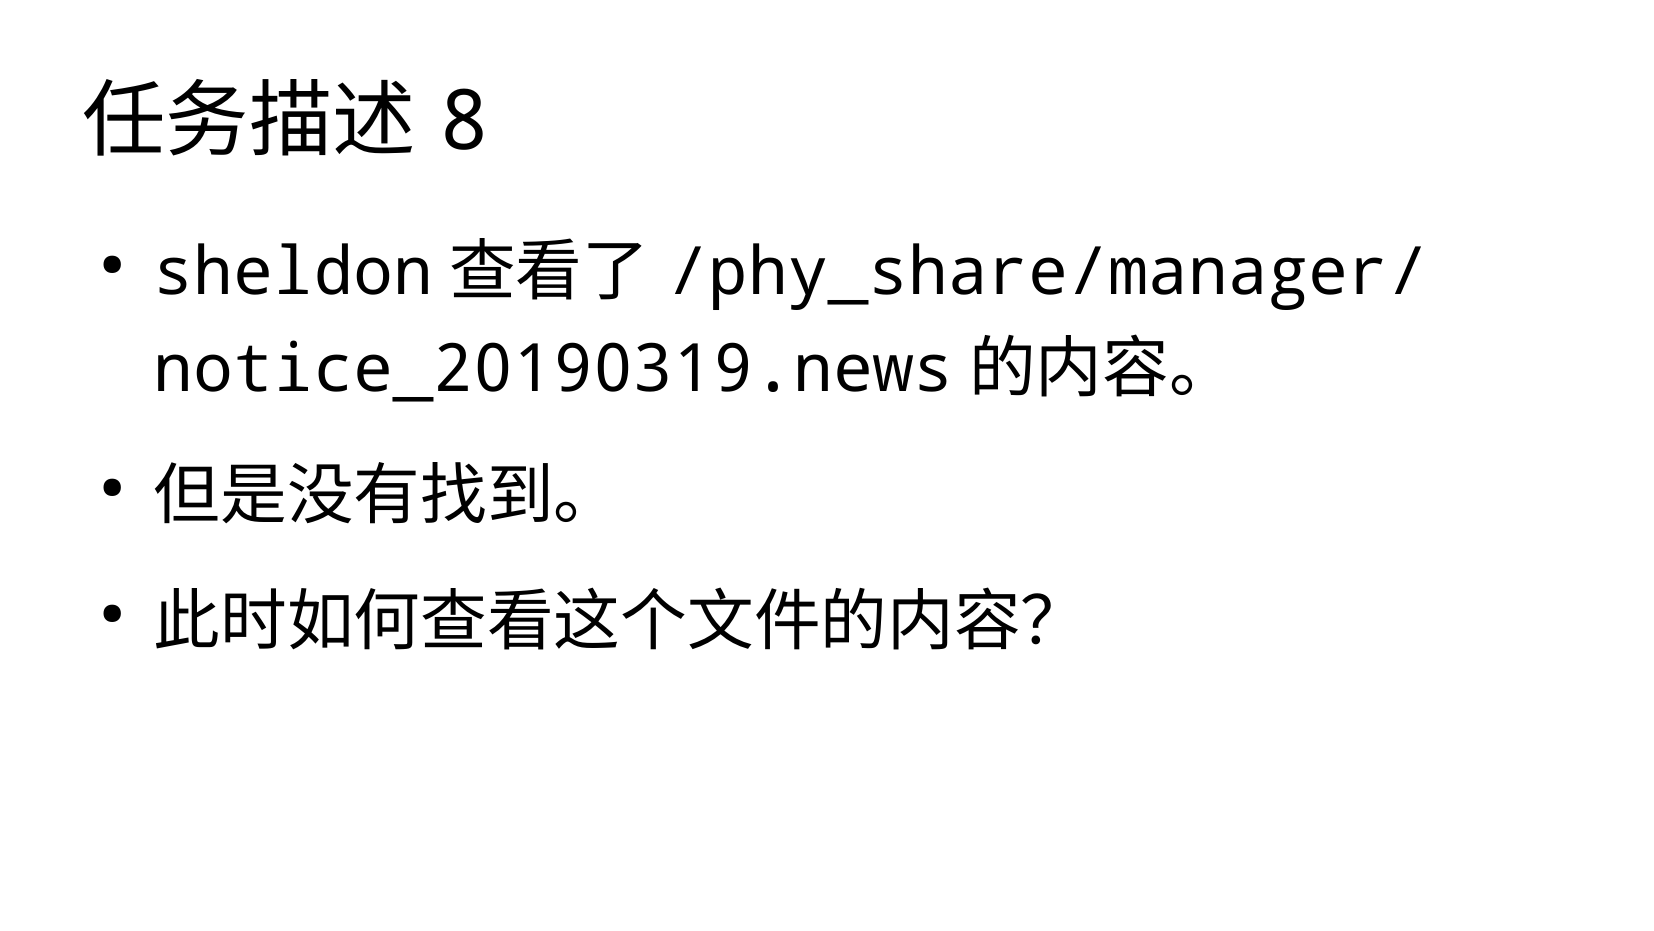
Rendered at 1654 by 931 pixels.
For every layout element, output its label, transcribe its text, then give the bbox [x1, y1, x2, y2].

list sheldon查看了/phy_share/manager/notice_20190319.news的内容。 但是没有找到。 此时如何查看这个文件的内容？ [82, 217, 1571, 758]
title 任务描述8 [82, 37, 1571, 189]
